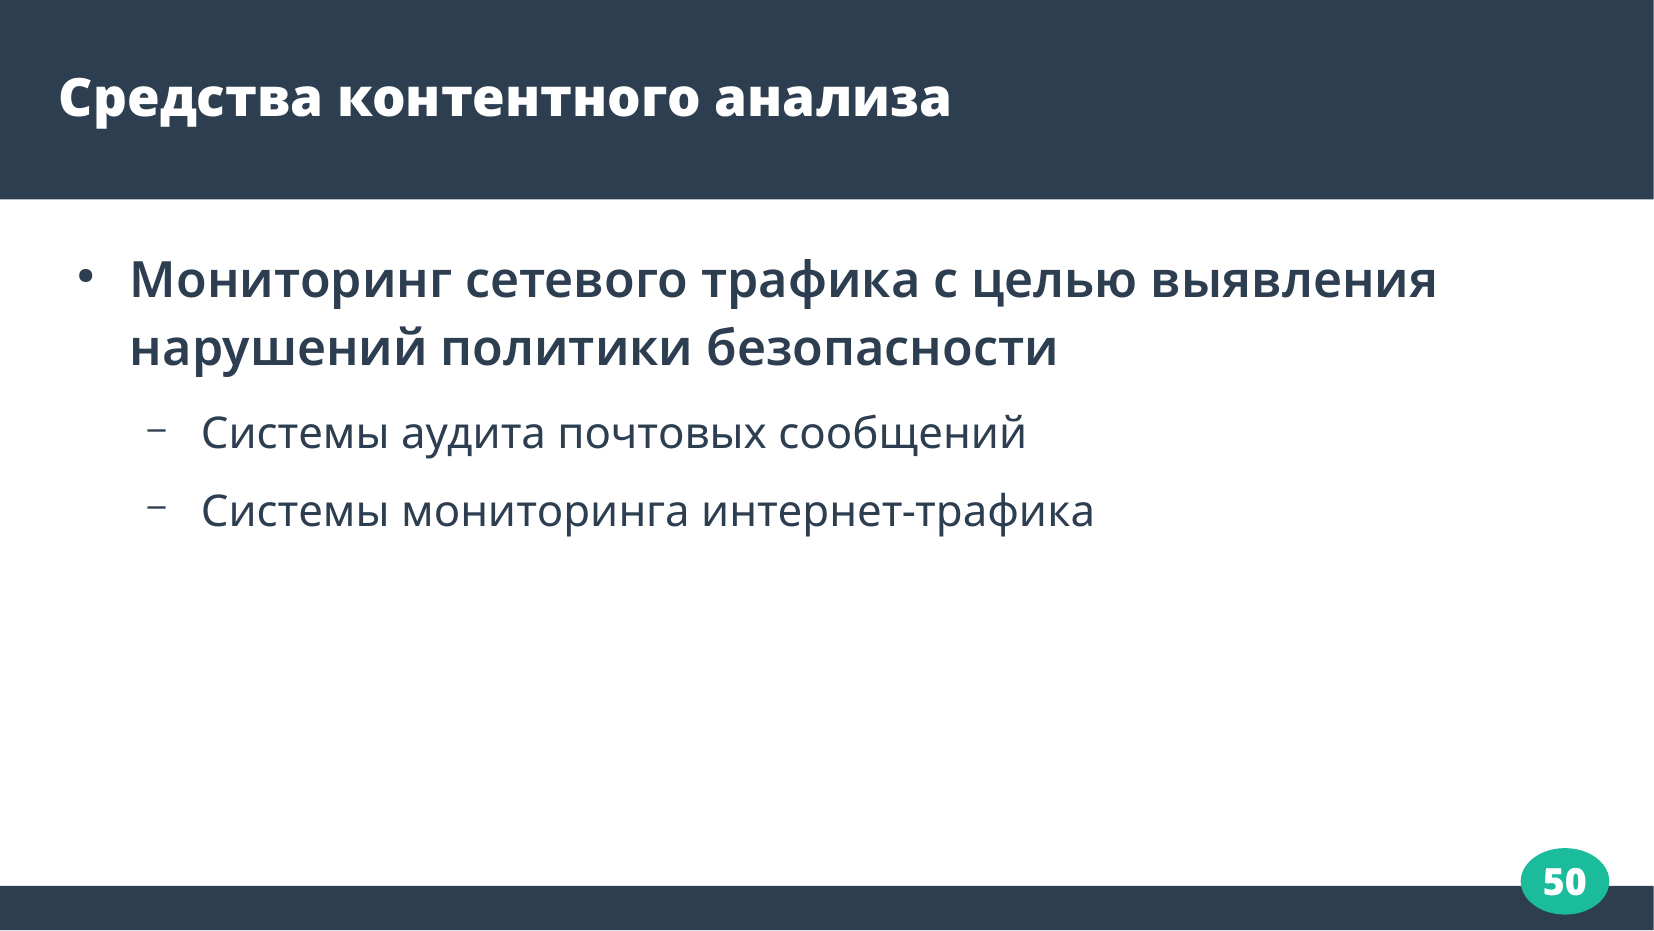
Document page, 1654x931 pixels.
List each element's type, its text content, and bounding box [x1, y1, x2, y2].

list Мониторинг сетевого трафика с целью выявления нарушений политики безопасности Системы аудита почтовых сообщений Системы мониторинга интернет-трафика [59, 243, 1595, 864]
title Средства контентного анализа [59, 37, 1595, 155]
